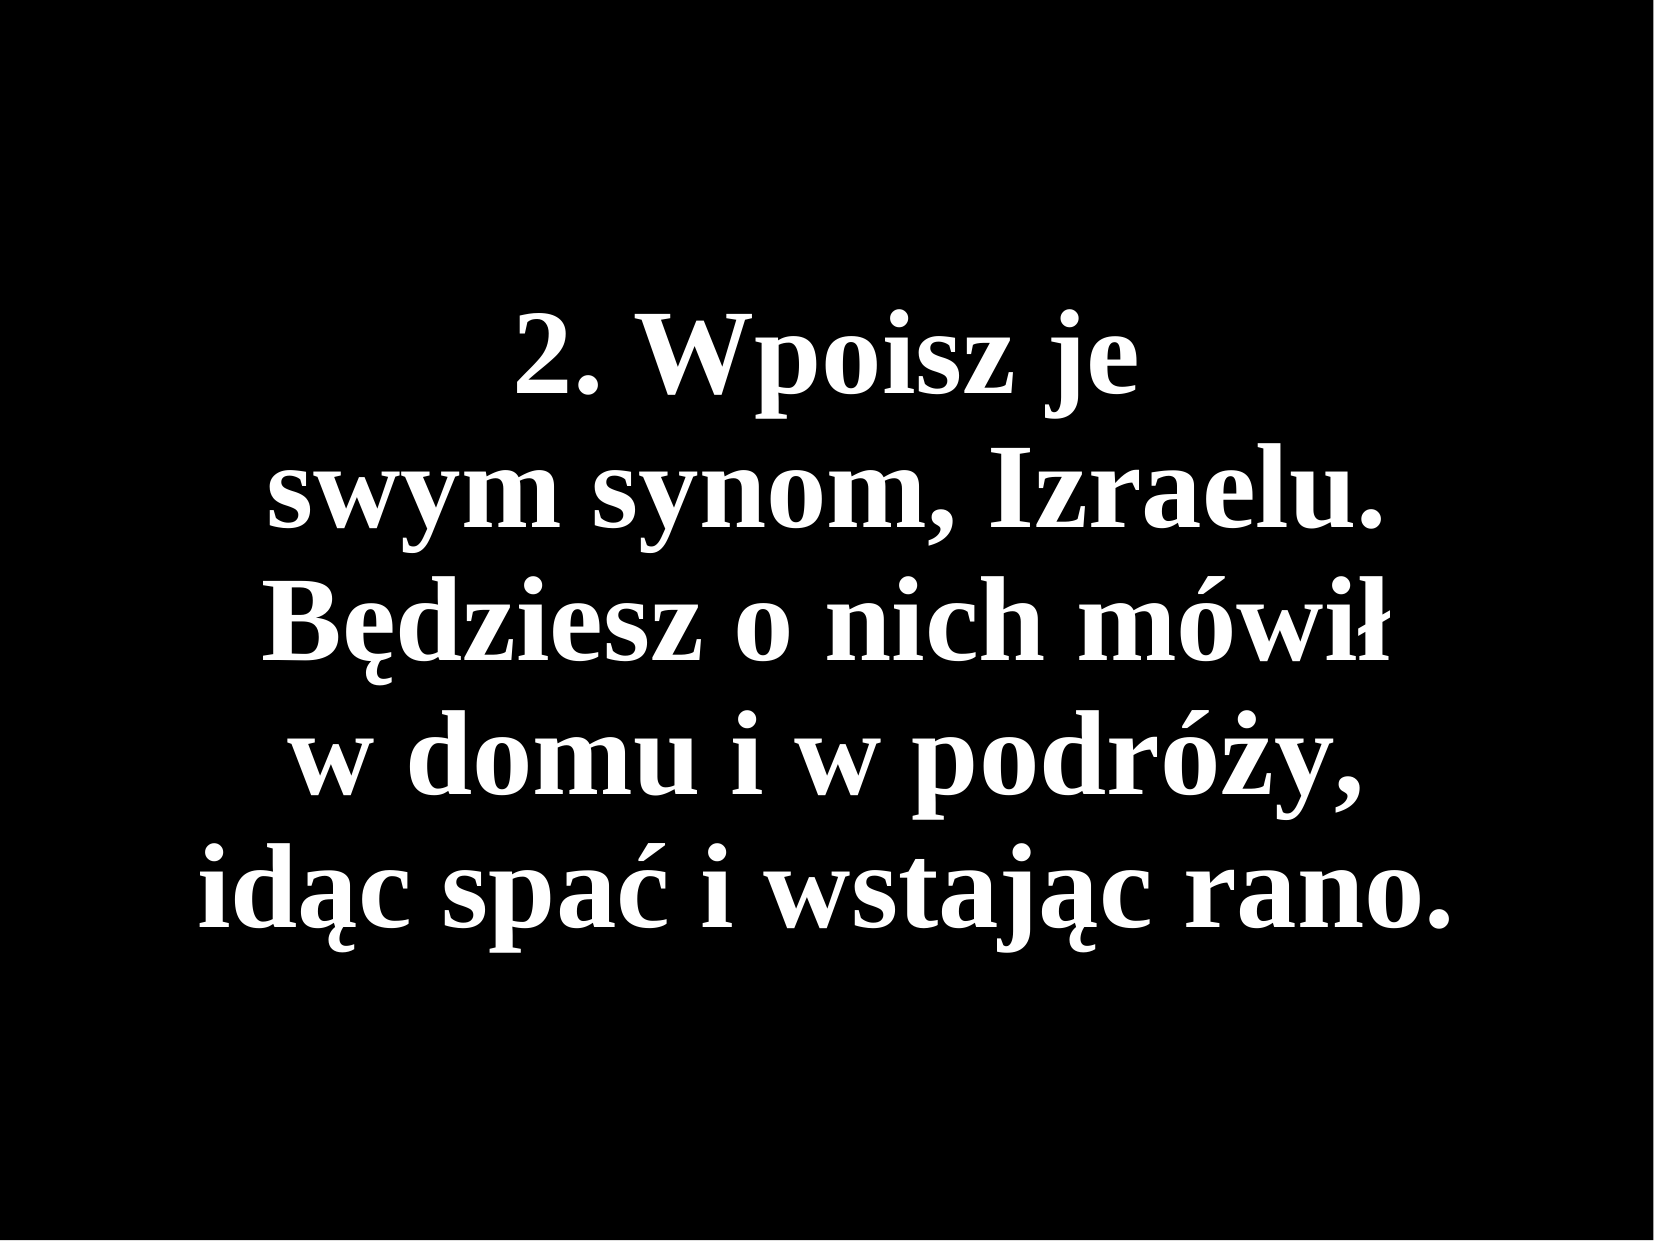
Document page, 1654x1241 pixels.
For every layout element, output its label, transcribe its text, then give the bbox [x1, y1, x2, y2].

title 2. Wpoisz je swym synom, Izraelu. Będziesz o nich mówił w domu i w podróży, idąc spać i wstając rano. [0, 0, 1654, 1241]
